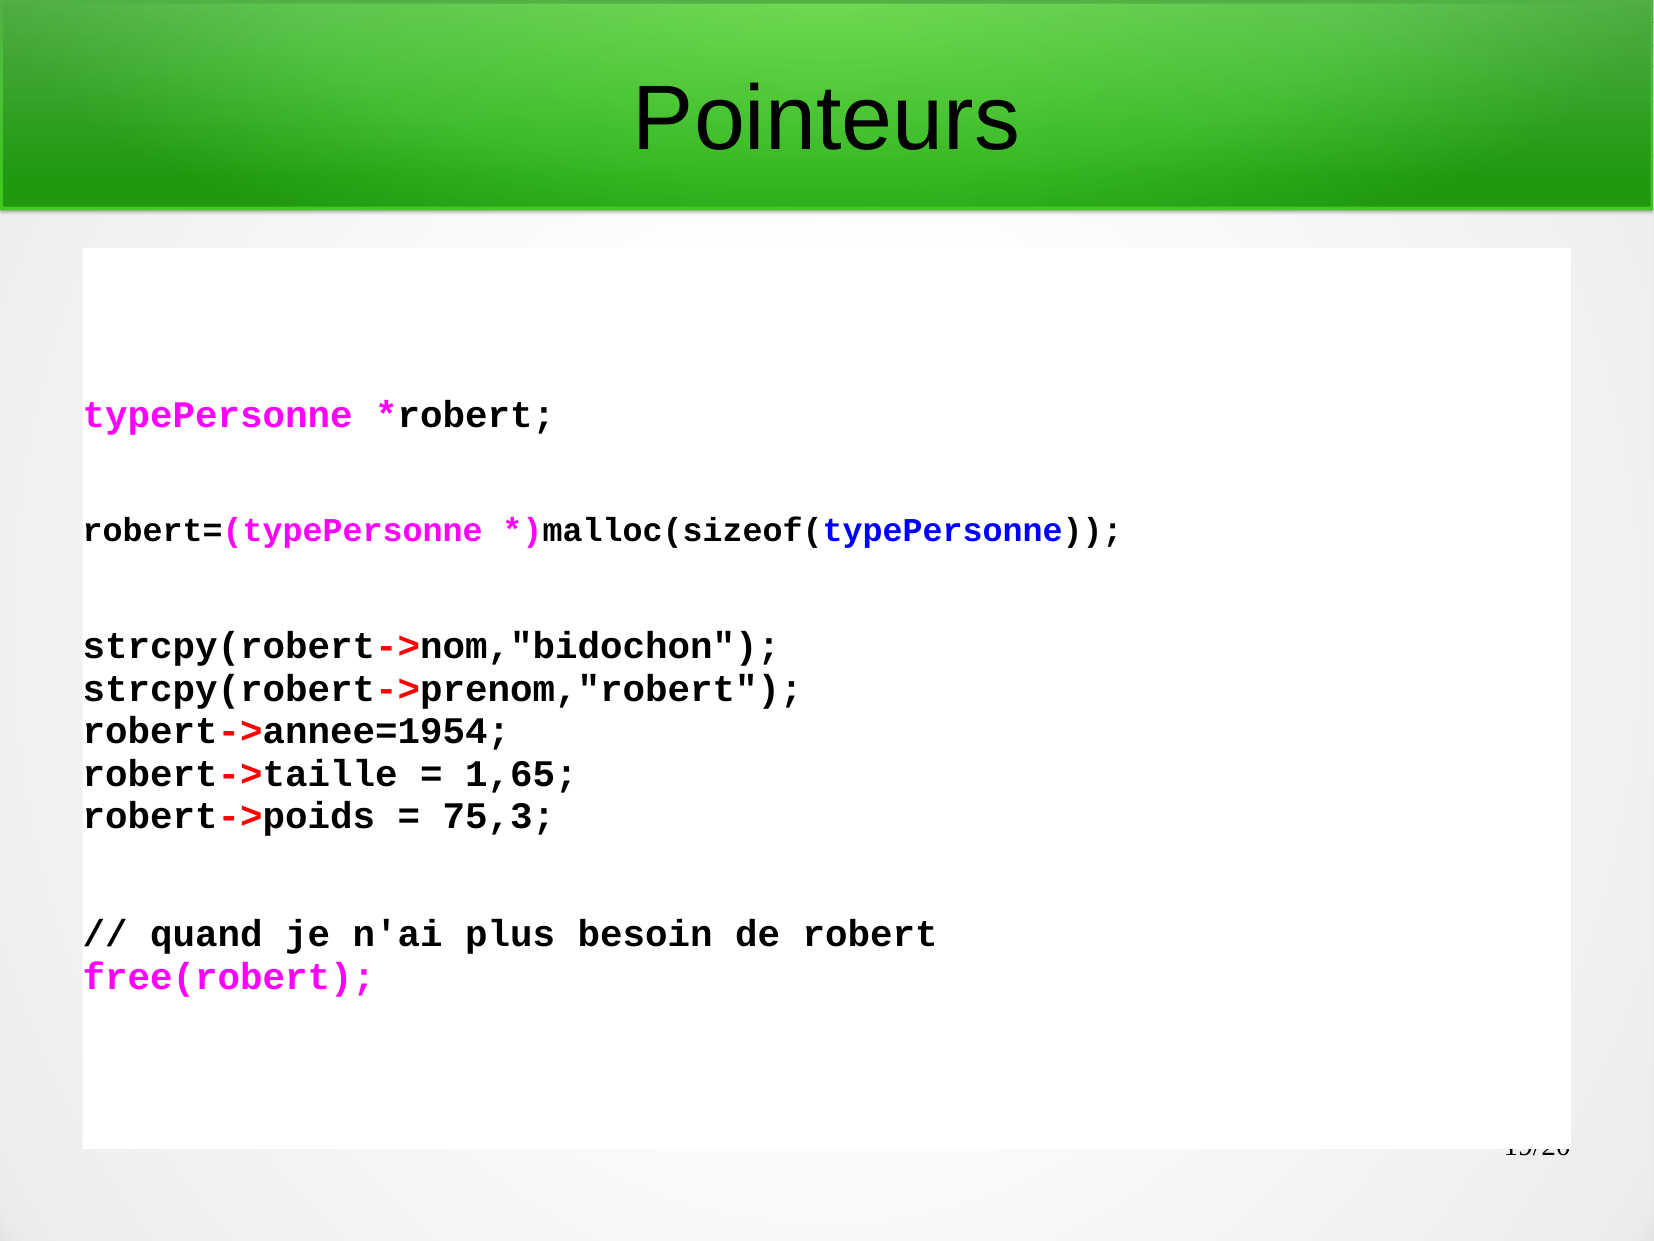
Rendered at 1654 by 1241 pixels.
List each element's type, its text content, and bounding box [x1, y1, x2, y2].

subtitle typePersonne *robert; robert=(typePersonne *)malloc(sizeof(typePersonne)); strcpy(robert->nom,"bidochon"); strcpy(robert->prenom,"robert"); robert->annee=1954; robert->taille = 1,65; robert->poids = 75,3; // quand je n'ai plus besoin de robert free(robert); [82, 247, 1571, 1149]
title Pointeurs [82, 47, 1571, 189]
